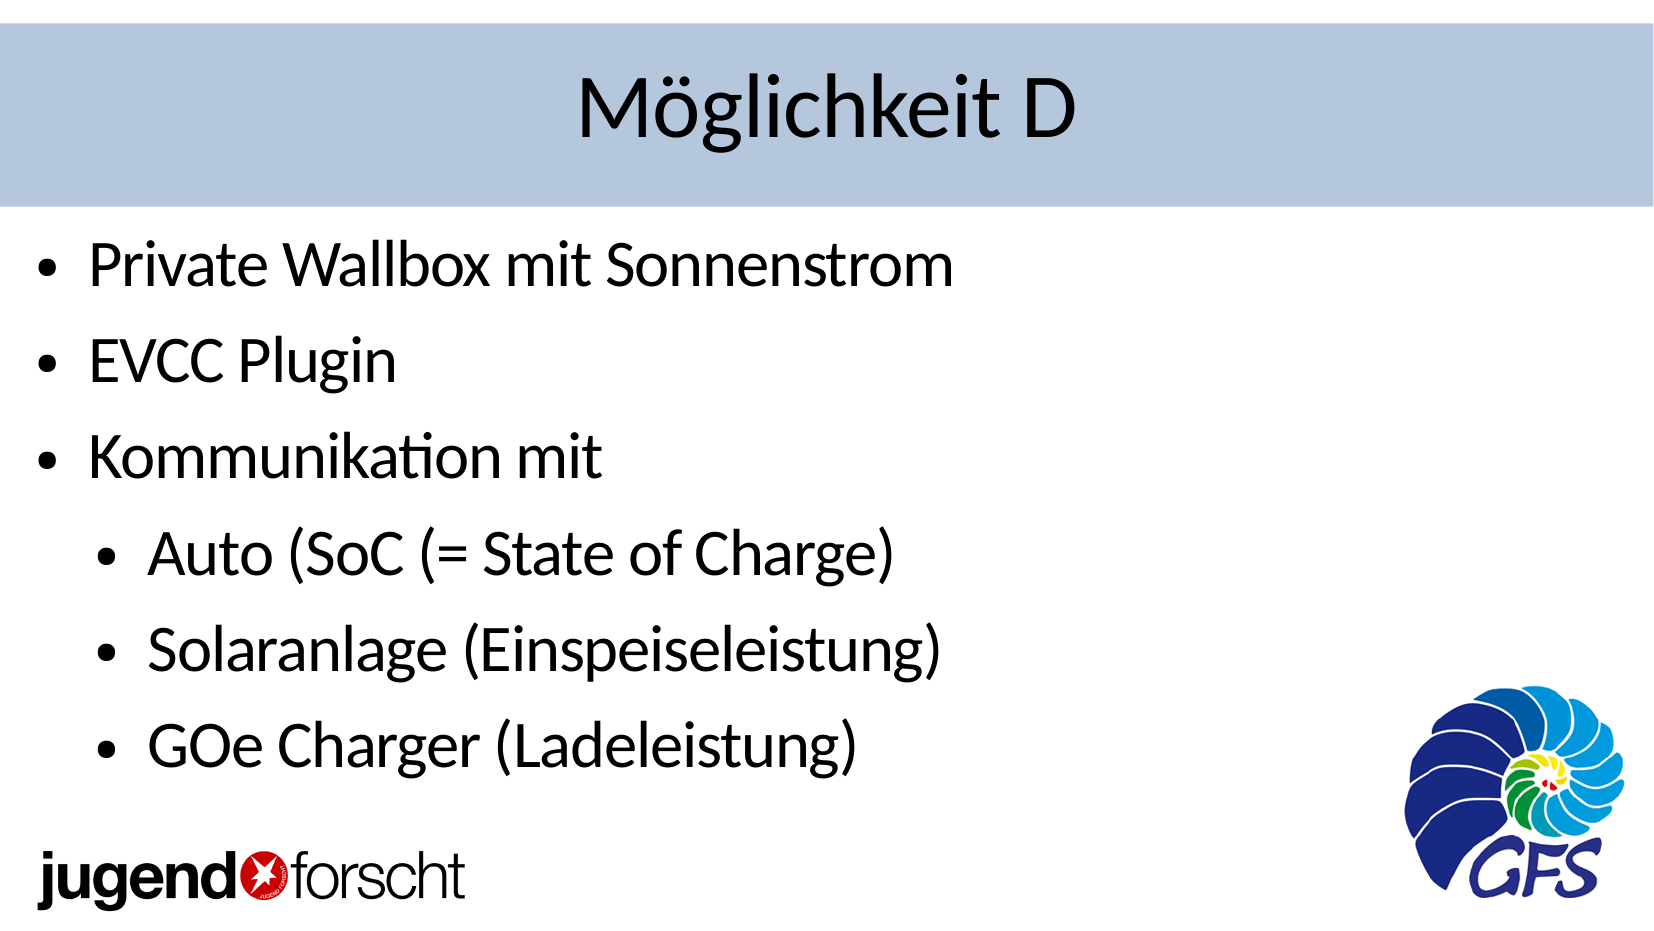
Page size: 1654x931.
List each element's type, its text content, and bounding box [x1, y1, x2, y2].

picture [1387, 679, 1643, 916]
picture [29, 846, 473, 916]
title Möglichkeit D [0, 23, 1654, 207]
list Private Wallbox mit Sonnenstrom EVCC Plugin Kommunikation mit Auto (SoC (= State of Charge) Solaranlage (Einspeiseleistung) GOe Charger (Ladeleistung) [17, 236, 1418, 827]
